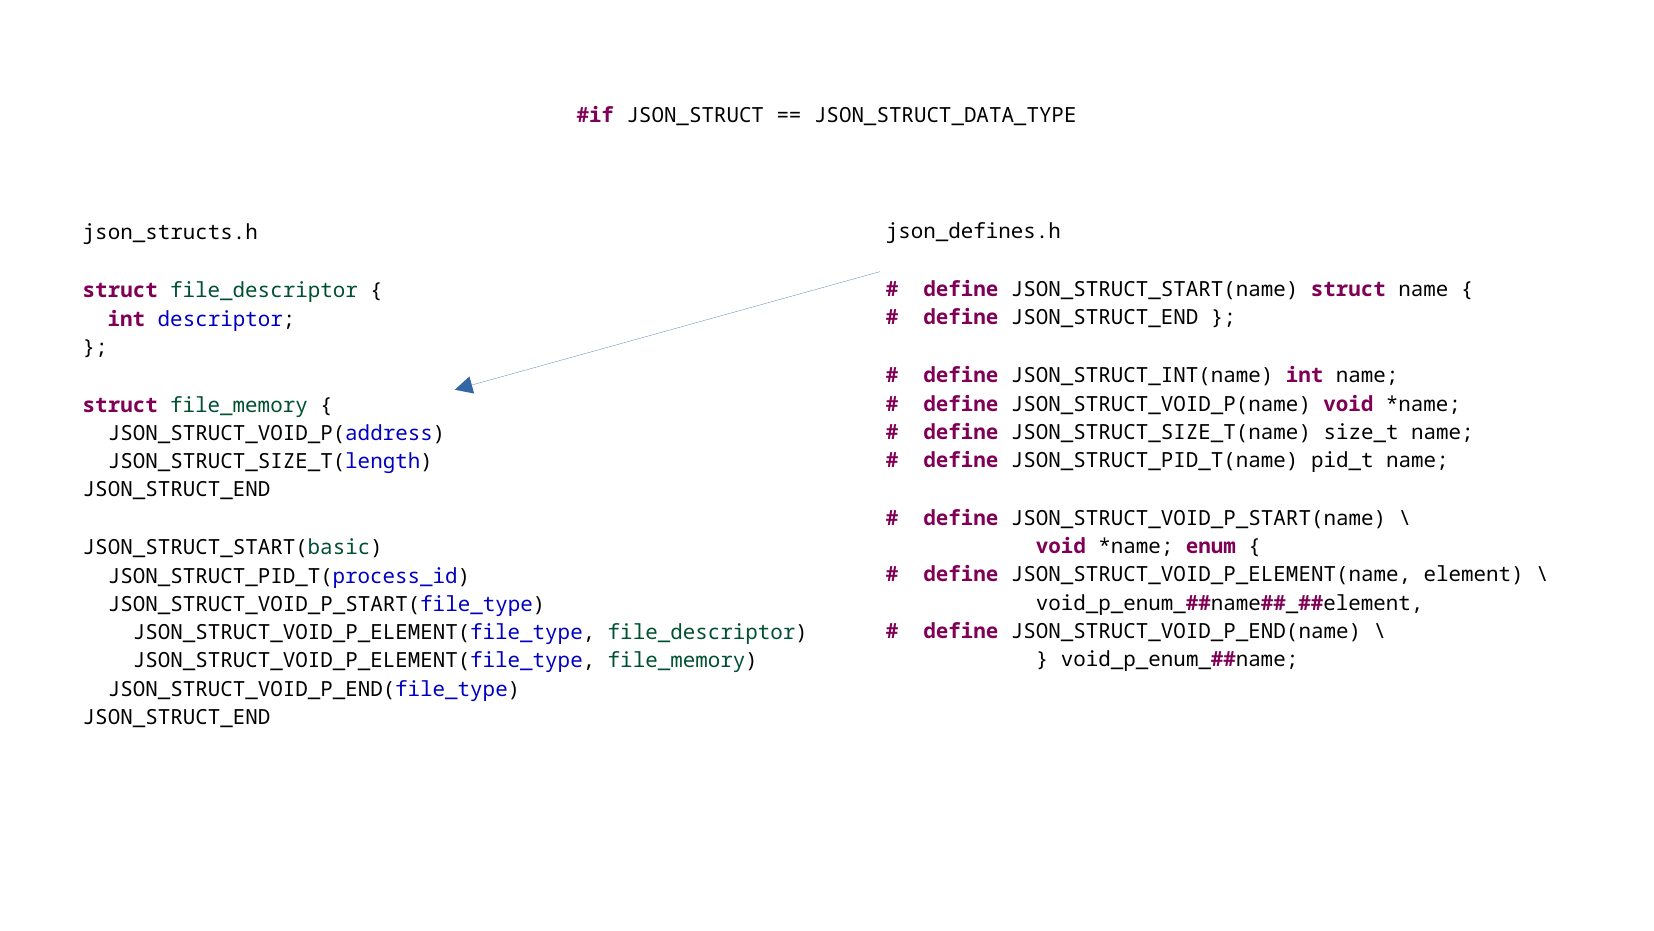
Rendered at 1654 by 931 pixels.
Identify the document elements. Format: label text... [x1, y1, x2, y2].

list json_structs.h struct file_descriptor { int descriptor; }; struct file_memory { JSON_STRUCT_VOID_P(address) JSON_STRUCT_SIZE_T(length) JSON_STRUCT_END JSON_STRUCT_START(basic) JSON_STRUCT_PID_T(process_id) JSON_STRUCT_VOID_P_START(file_type) JSON_STRUCT_VOID_P_ELEMENT(file_type, file_descriptor) JSON_STRUCT_VOID_P_ELEMENT(file_type, file_memory) JSON_STRUCT_VOID_P_END(file_type) JSON_STRUCT_END [82, 217, 827, 758]
title #if JSON_STRUCT == JSON_STRUCT_DATA_TYPE [82, 37, 1571, 193]
list json_defines.h # define JSON_STRUCT_START(name) struct name { # define JSON_STRUCT_END }; # define JSON_STRUCT_INT(name) int name; # define JSON_STRUCT_VOID_P(name) void *name; # define JSON_STRUCT_SIZE_T(name) size_t name; # define JSON_STRUCT_PID_T(name) pid_t name; # define JSON_STRUCT_VOID_P_START(name) \ void *name; enum { # define JSON_STRUCT_VOID_P_ELEMENT(name, element) \ void_p_enum_##name##_##element, # define JSON_STRUCT_VOID_P_END(name) \ } void_p_enum_##name; [885, 216, 1571, 756]
